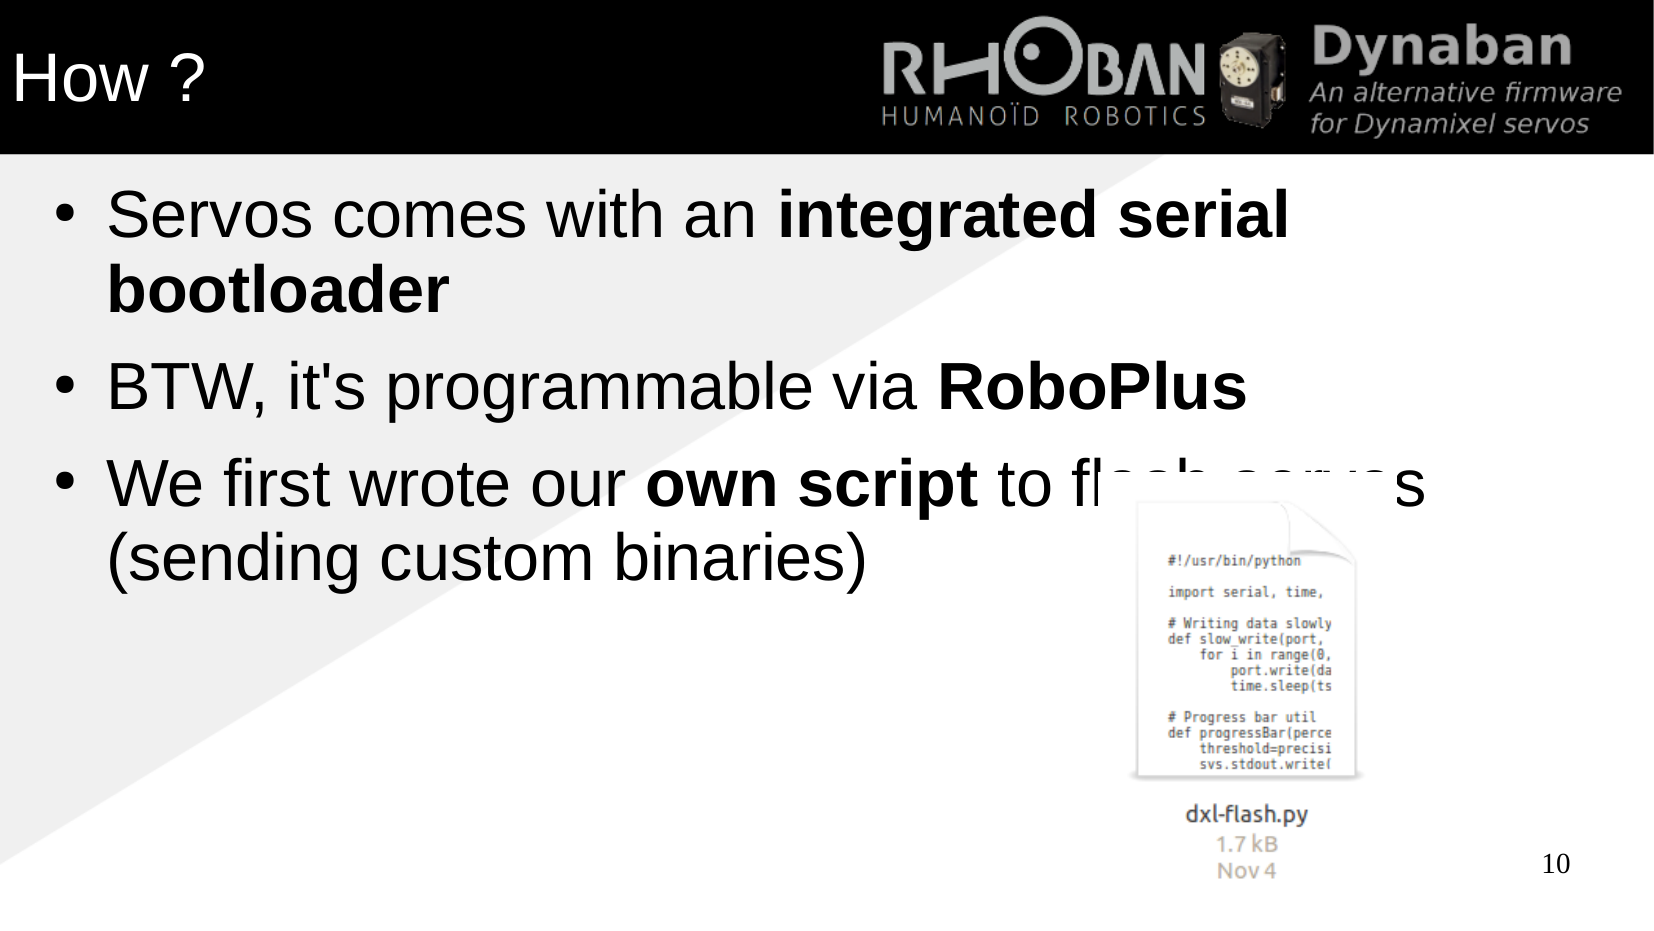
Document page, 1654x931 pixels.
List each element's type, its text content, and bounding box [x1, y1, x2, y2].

list Servos comes with an integrated serial bootloader BTW, it's programmable via RoboPlus We first wrote our own script to flash servos (sending custom binaries) [35, 177, 1619, 827]
title How ? [11, 0, 1501, 156]
picture [0, 0, 1654, 931]
